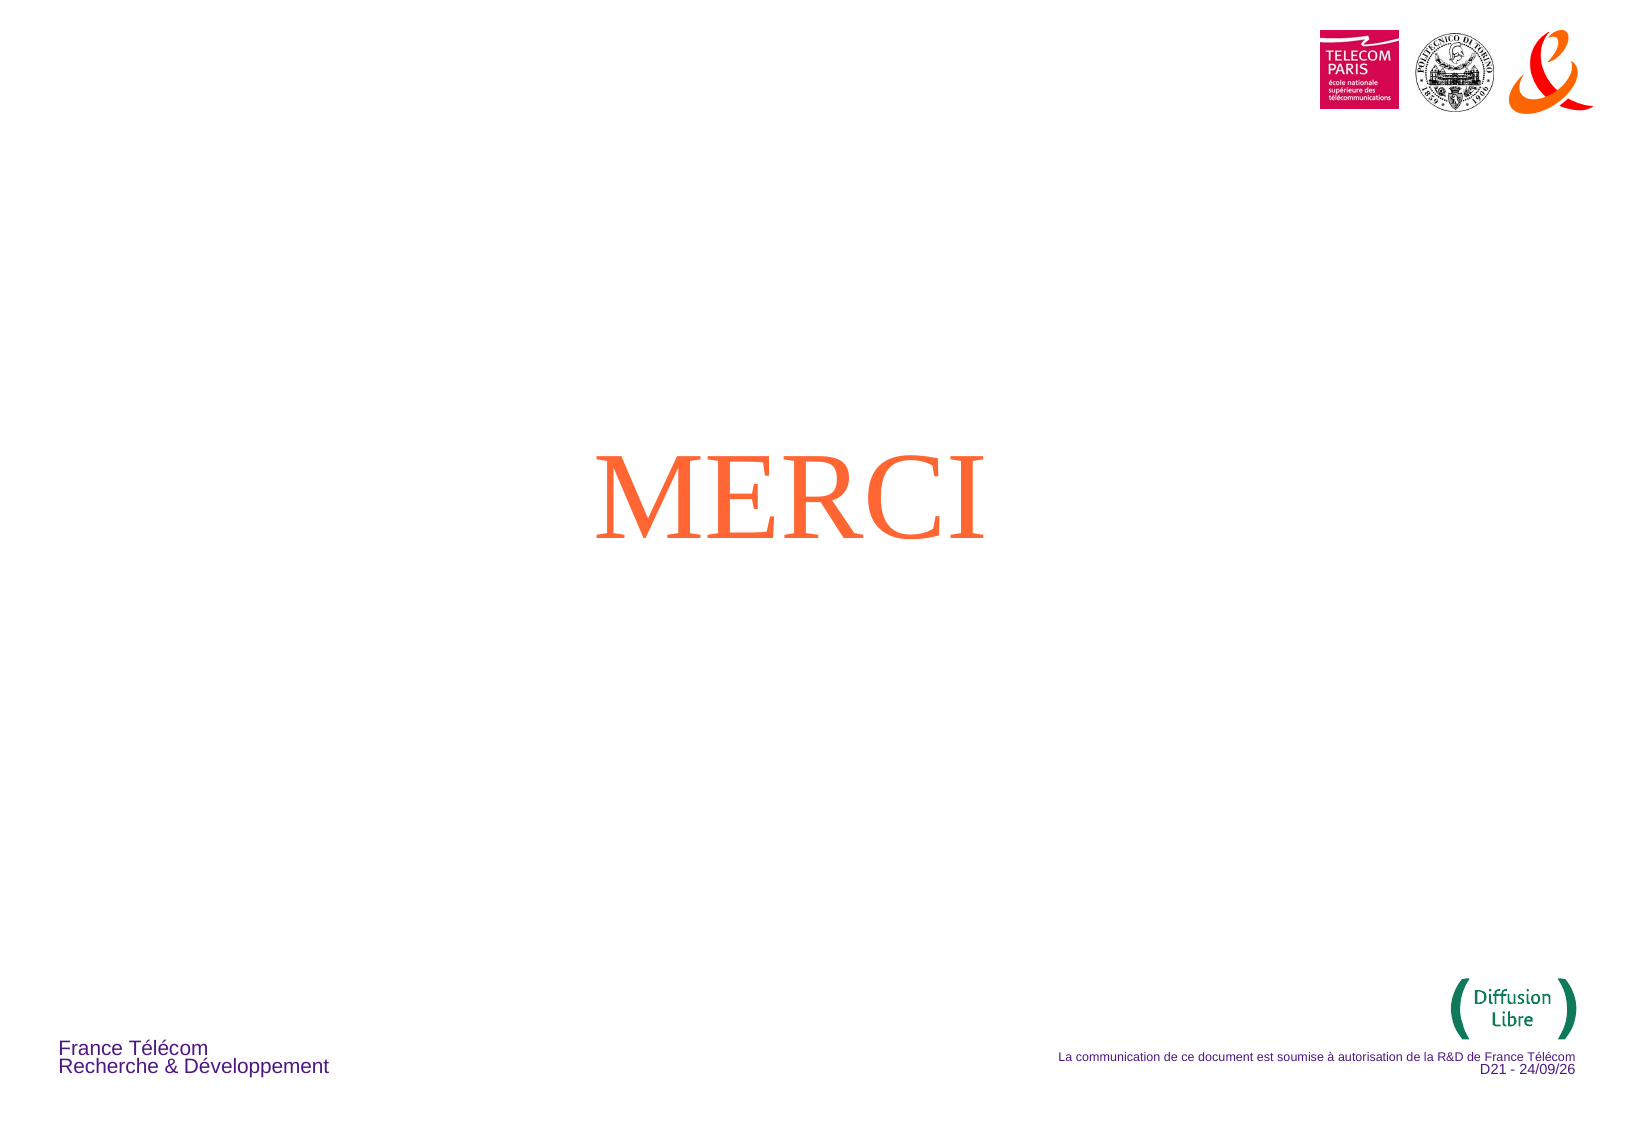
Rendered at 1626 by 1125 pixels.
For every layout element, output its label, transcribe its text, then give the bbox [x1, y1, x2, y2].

picture [1415, 33, 1494, 112]
picture [1509, 30, 1593, 114]
text_box MERCI [257, 304, 1325, 774]
picture [1320, 30, 1399, 109]
